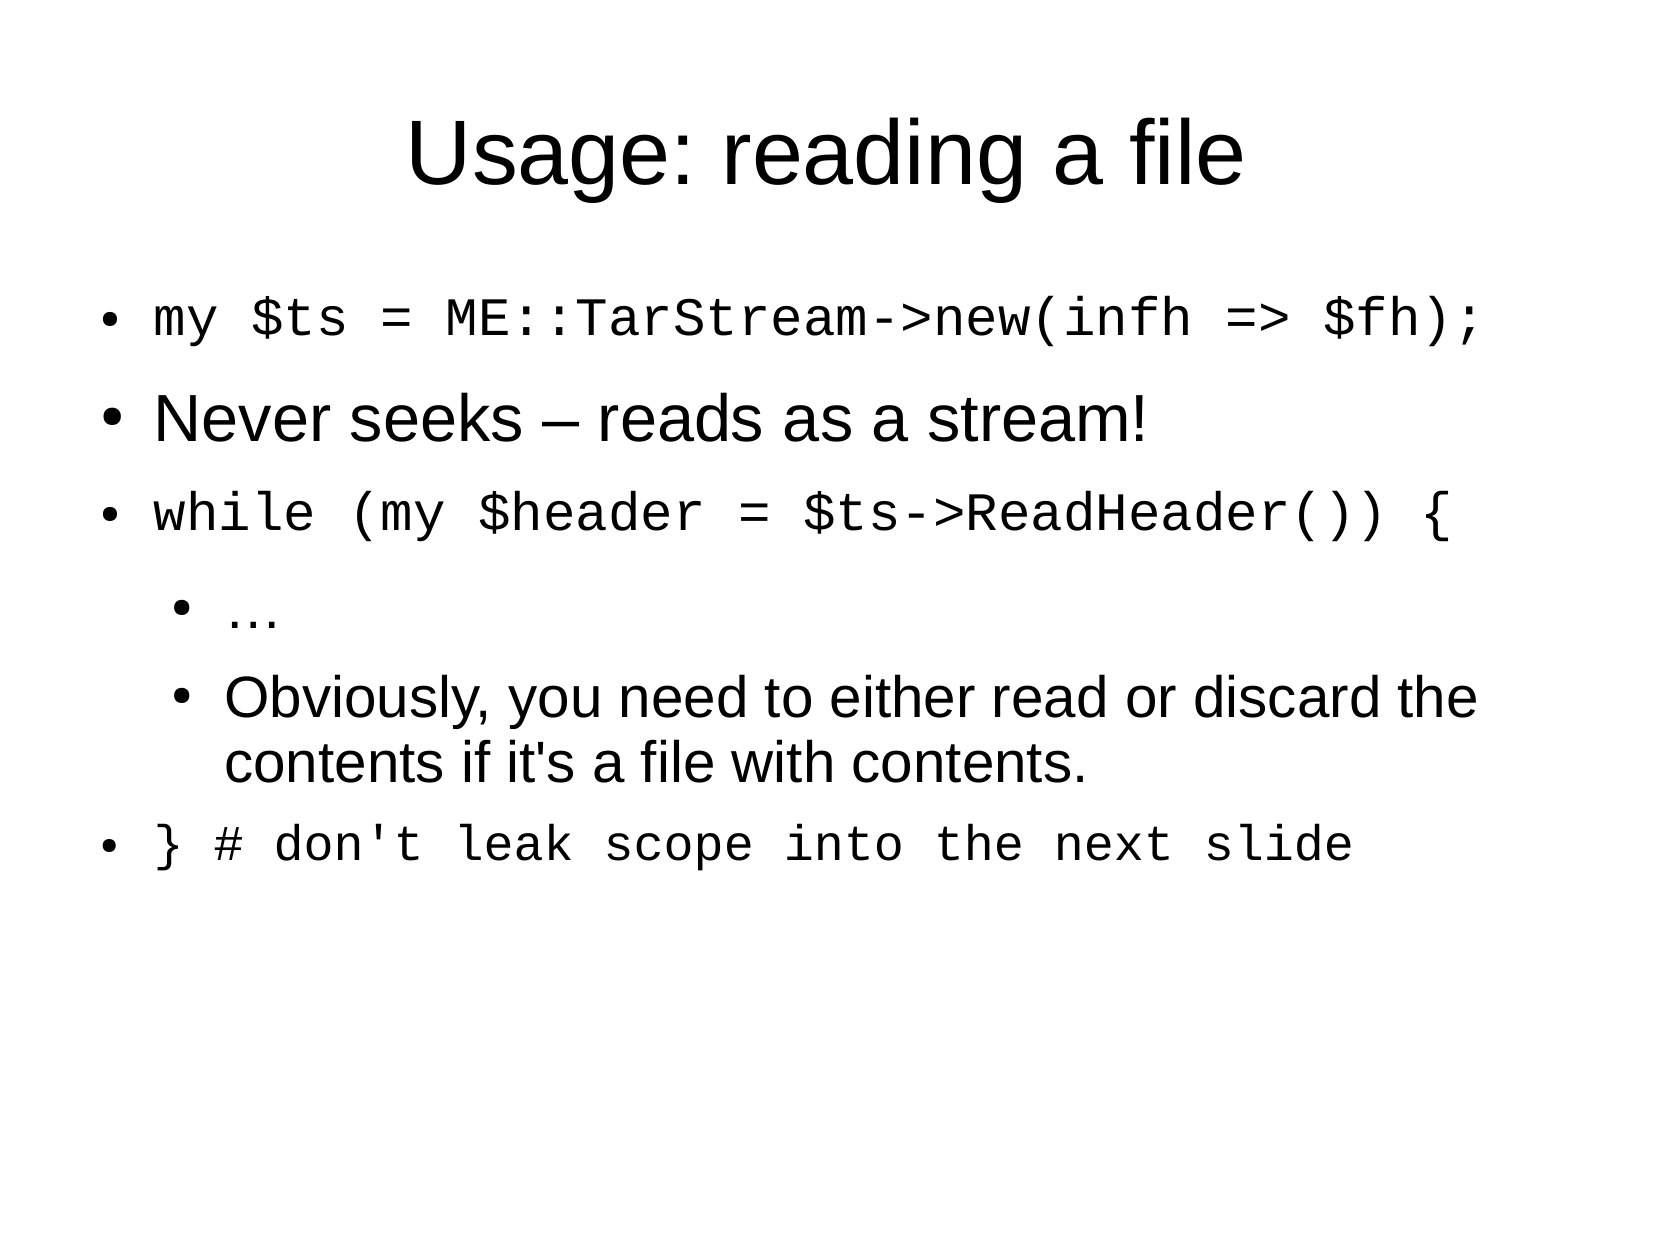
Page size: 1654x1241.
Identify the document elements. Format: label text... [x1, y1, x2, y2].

title Usage: reading a file [82, 49, 1571, 257]
list my $ts = ME::TarStream->new(infh => $fh); Never seeks – reads as a stream! while (my $header = $ts->ReadHeader()) { … Obviously, you need to either read or discard the contents if it's a file with contents. } # don't leak scope into the next slide [82, 290, 1571, 1109]
